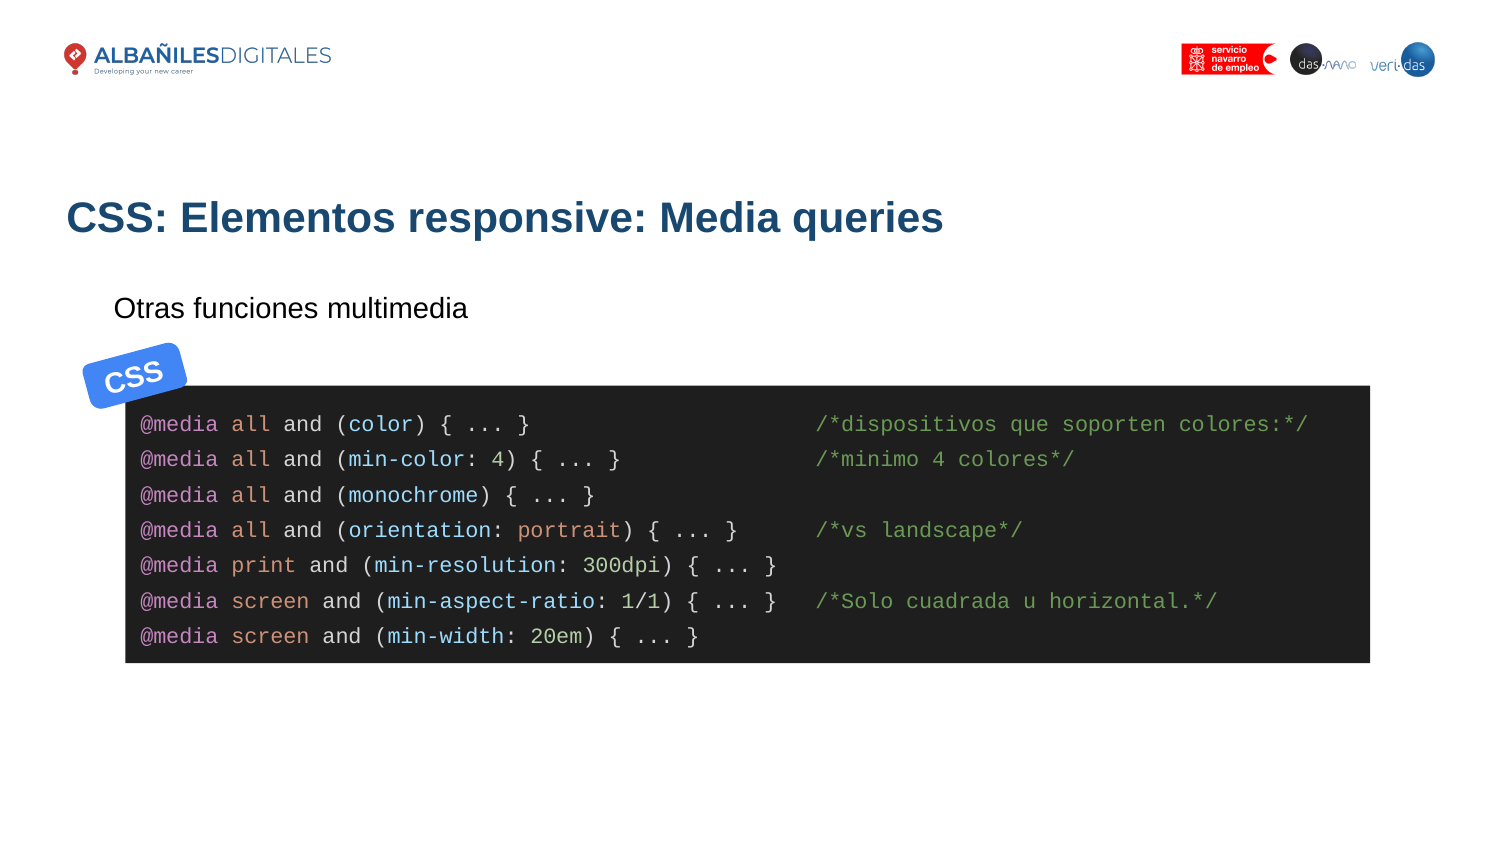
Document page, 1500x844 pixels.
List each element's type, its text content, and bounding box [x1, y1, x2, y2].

picture [1181, 43, 1277, 75]
picture [1370, 42, 1435, 77]
picture [64, 43, 332, 75]
text_box Otras funciones multimedia [98, 274, 1116, 340]
text_box @media all and (color) { ... } /*dispositivos que soporten colores:*/ @media all and (min-color: 4) { ... } /*minimo 4 colores*/ @media all and (monochrome) { ... } @media all and (orientation: portrait) { ... } /*vs landscape*/ @media print and (min-resolution: 300dpi) { ... } @media screen and (min-aspect-ratio: 1/1) { ... } /*Solo cuadrada u horizontal.*/ @media screen and (min-width: 20em) { ... } [125, 385, 1371, 664]
picture [1290, 43, 1356, 75]
text_box CSS: Elementos responsive: Media queries [66, 179, 1219, 318]
text_box CSS [82, 342, 187, 409]
